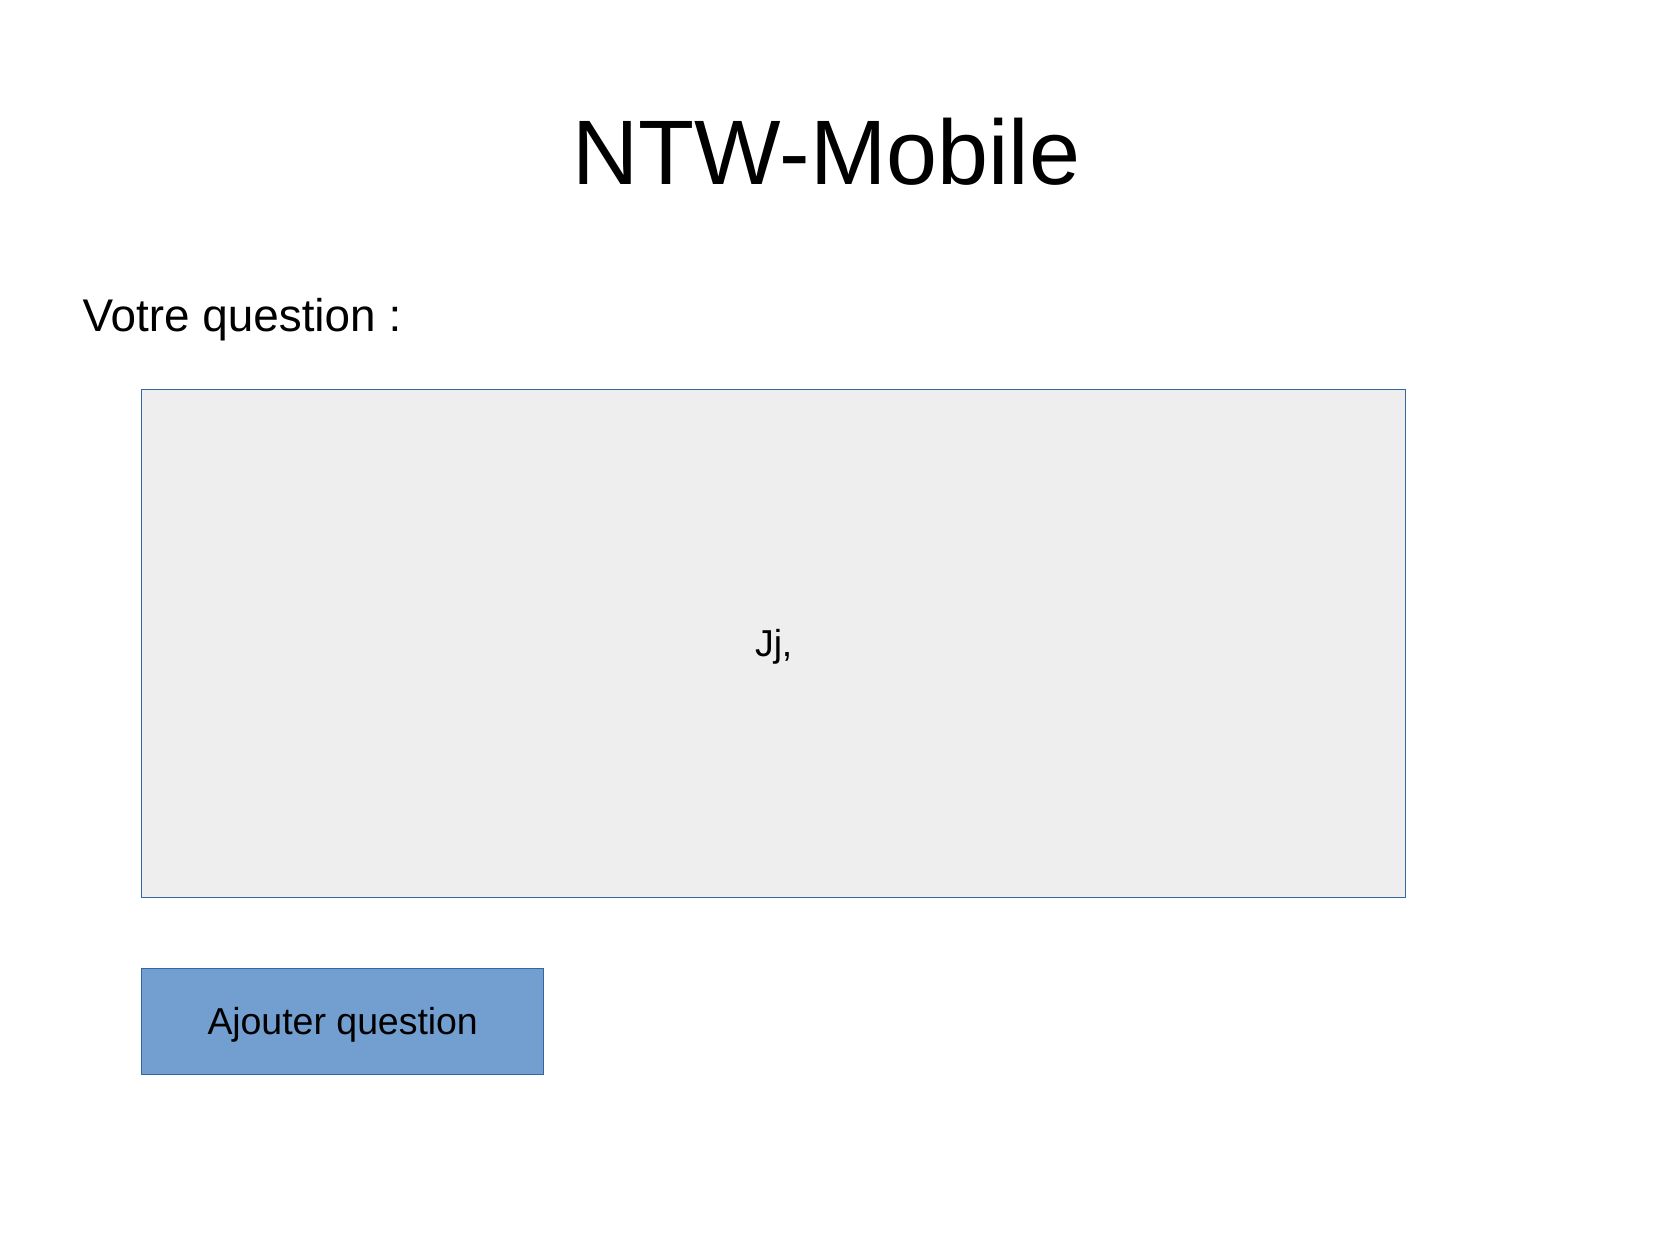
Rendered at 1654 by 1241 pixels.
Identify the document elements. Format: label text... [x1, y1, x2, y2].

title NTW-Mobile [82, 49, 1571, 257]
text_box Jj, [141, 389, 1406, 898]
text_box Ajouter question [141, 968, 544, 1075]
subtitle Votre question : [82, 290, 1571, 1010]
